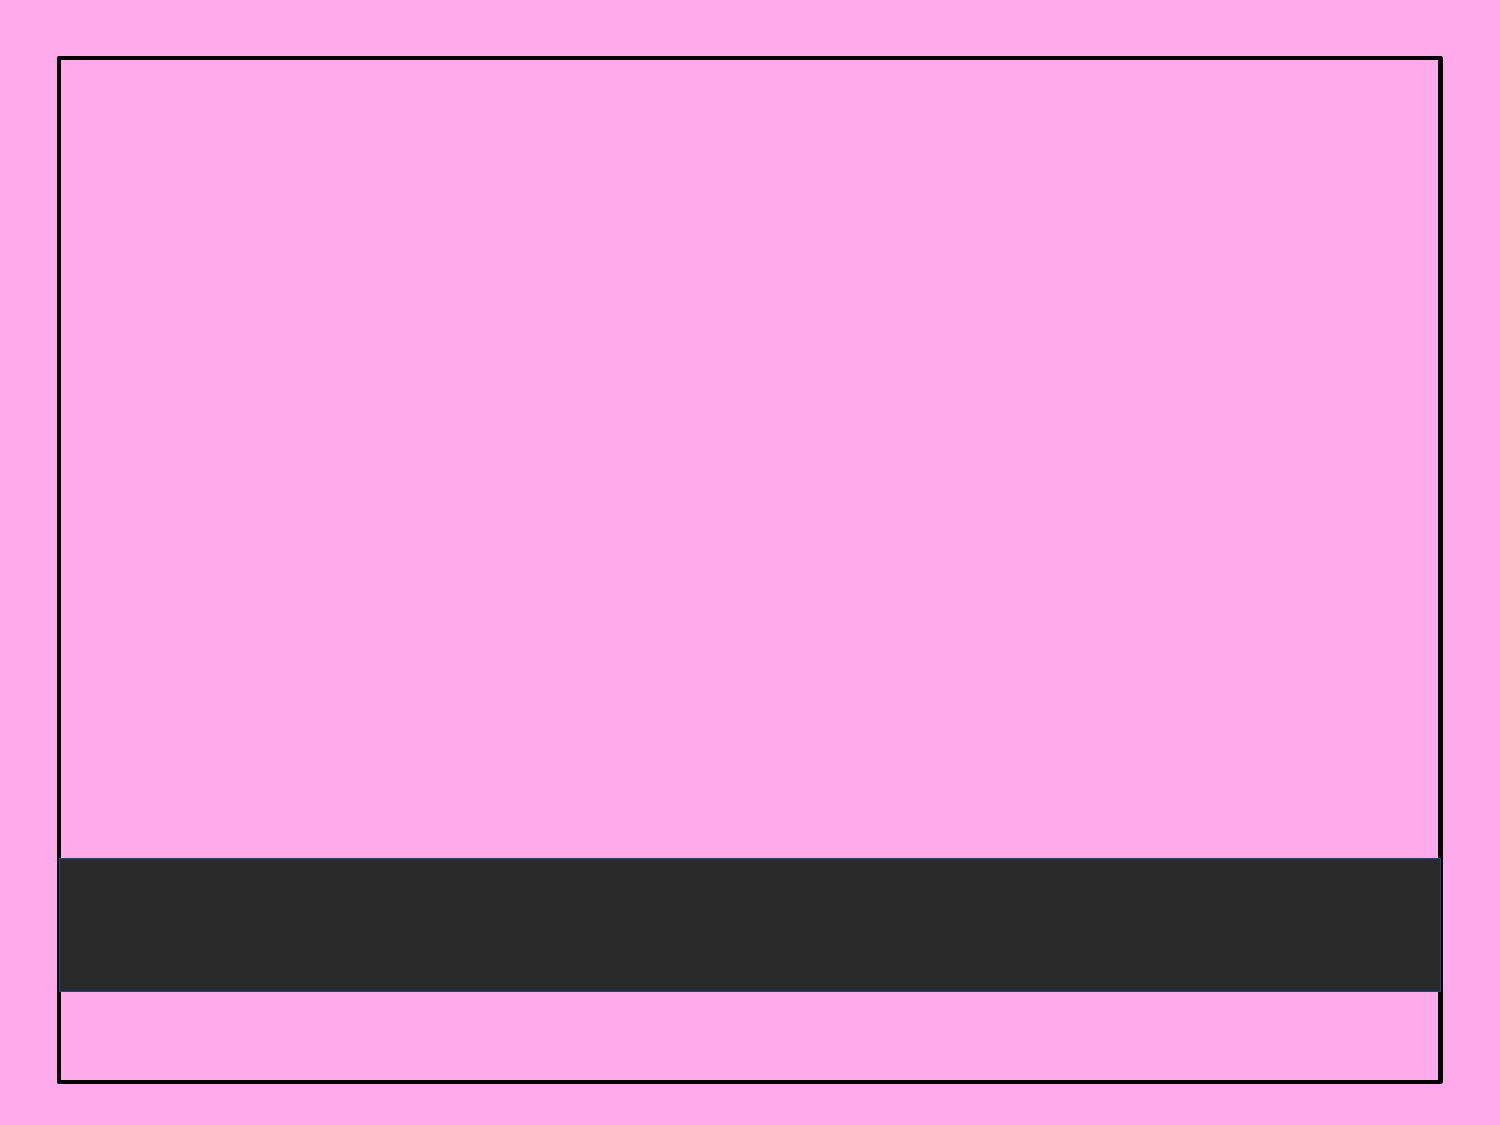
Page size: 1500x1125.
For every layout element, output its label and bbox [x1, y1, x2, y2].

text_box [59, 858, 1441, 992]
